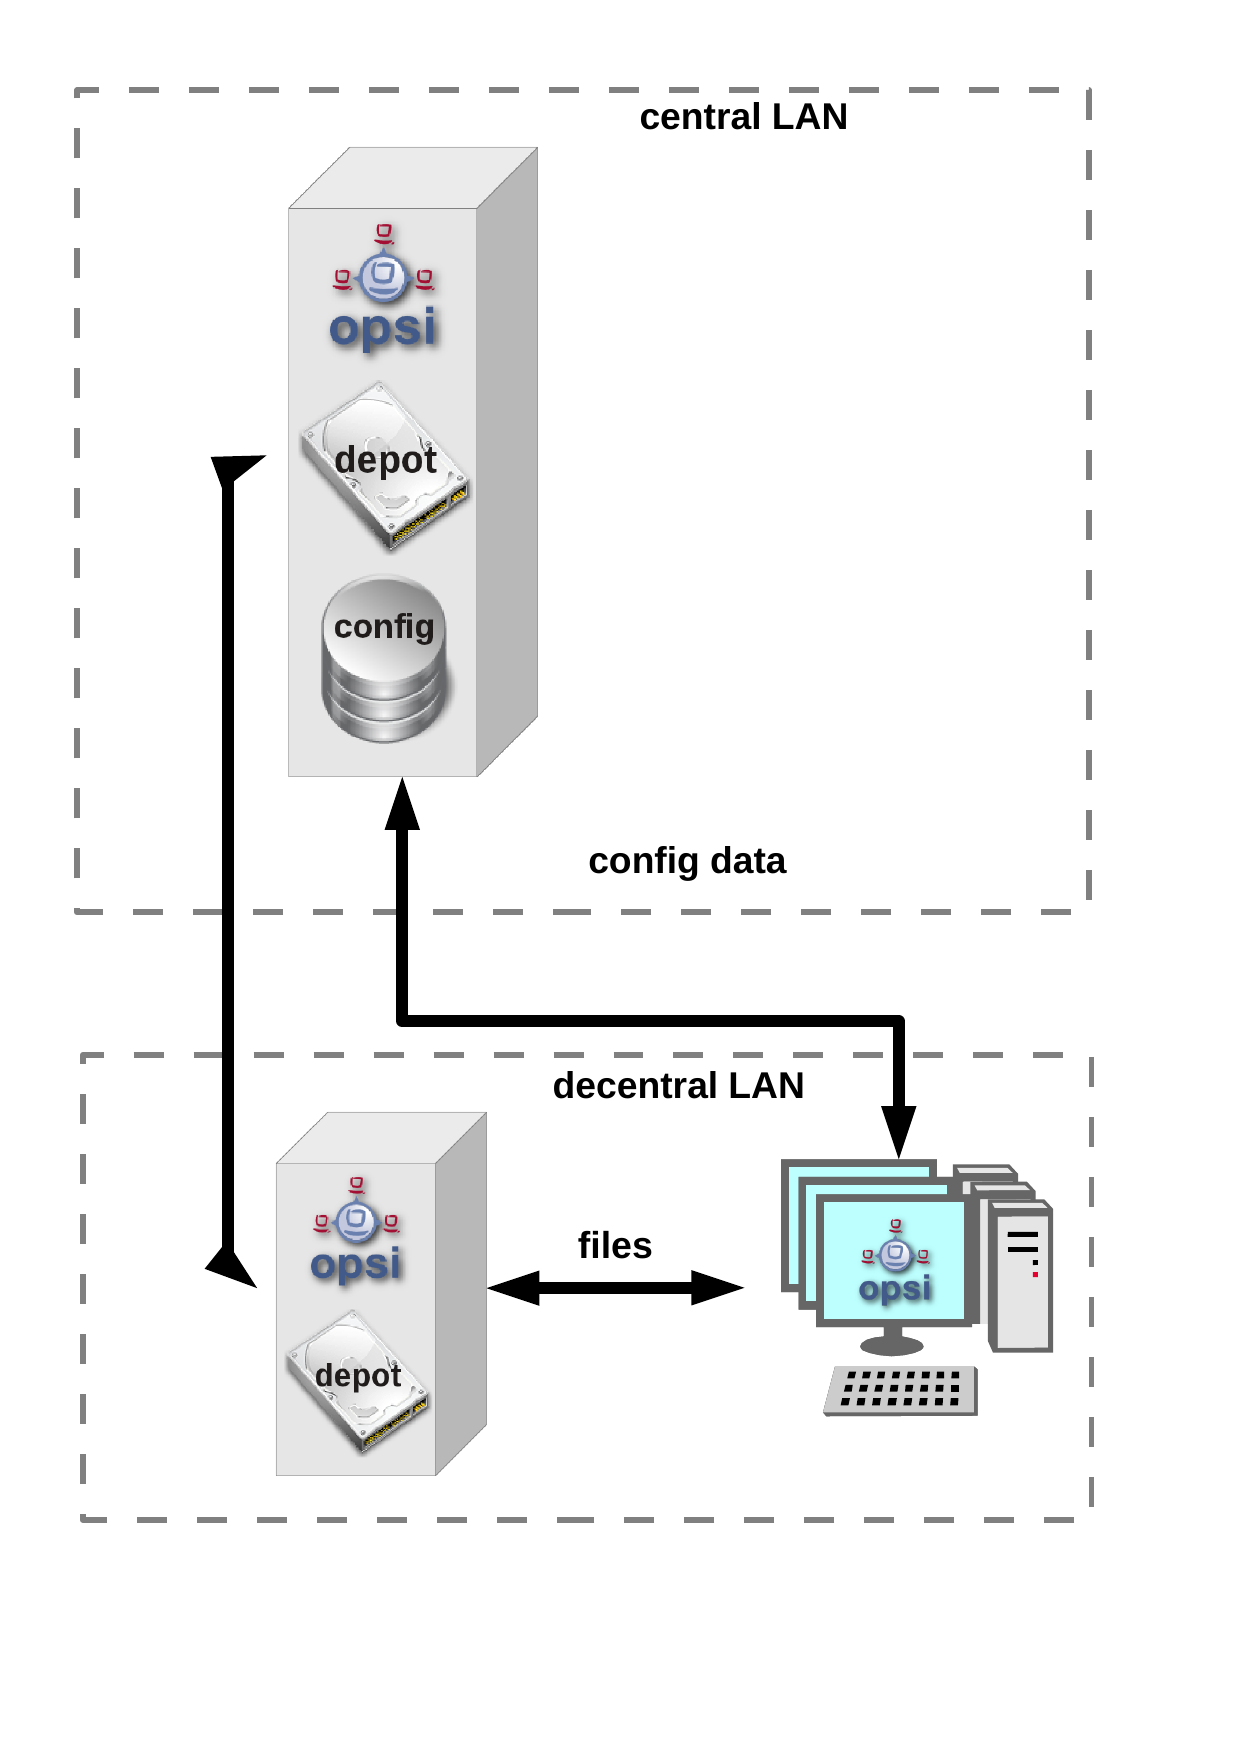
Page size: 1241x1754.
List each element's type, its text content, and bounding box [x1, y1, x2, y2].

text_box [76, 90, 1090, 913]
text_box config data [573, 832, 804, 896]
picture [266, 133, 538, 777]
text_box central LAN [624, 88, 988, 198]
text_box [82, 1054, 1092, 1520]
text_box decentral LAN [537, 1056, 847, 1122]
picture [845, 1212, 944, 1317]
picture [257, 1100, 487, 1476]
text_box [234, 457, 401, 913]
